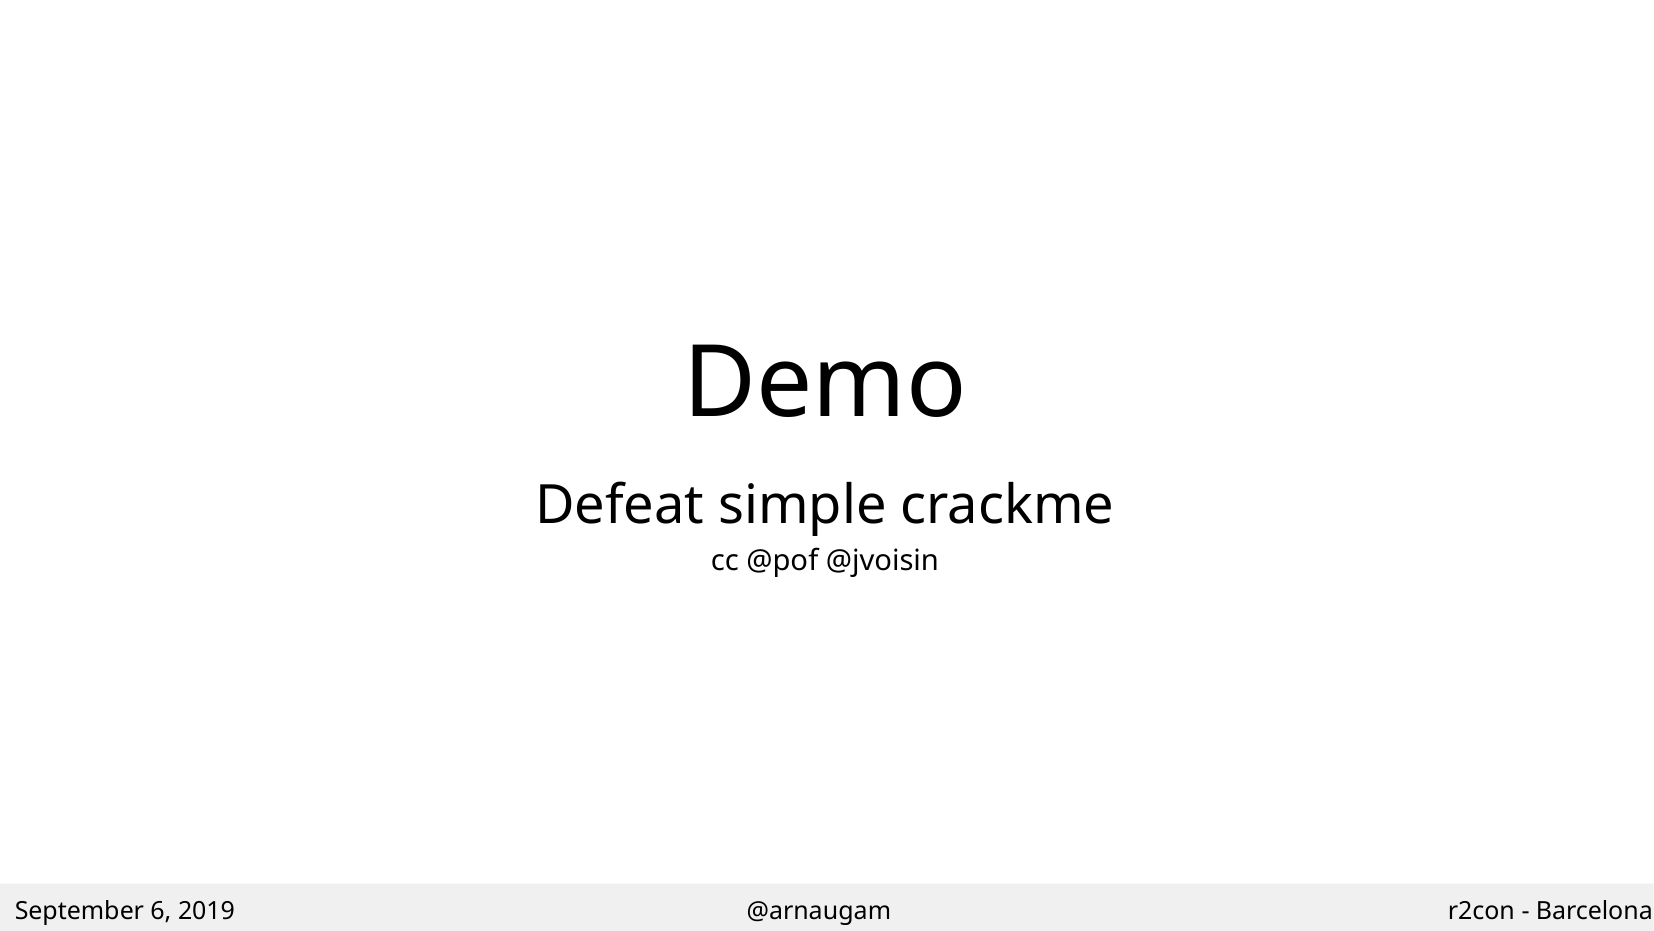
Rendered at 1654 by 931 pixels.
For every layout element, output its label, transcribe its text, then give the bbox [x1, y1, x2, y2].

title Demo [150, 300, 1501, 444]
title Defeat simple crackme cc @pof @jvoisin [150, 444, 1501, 601]
